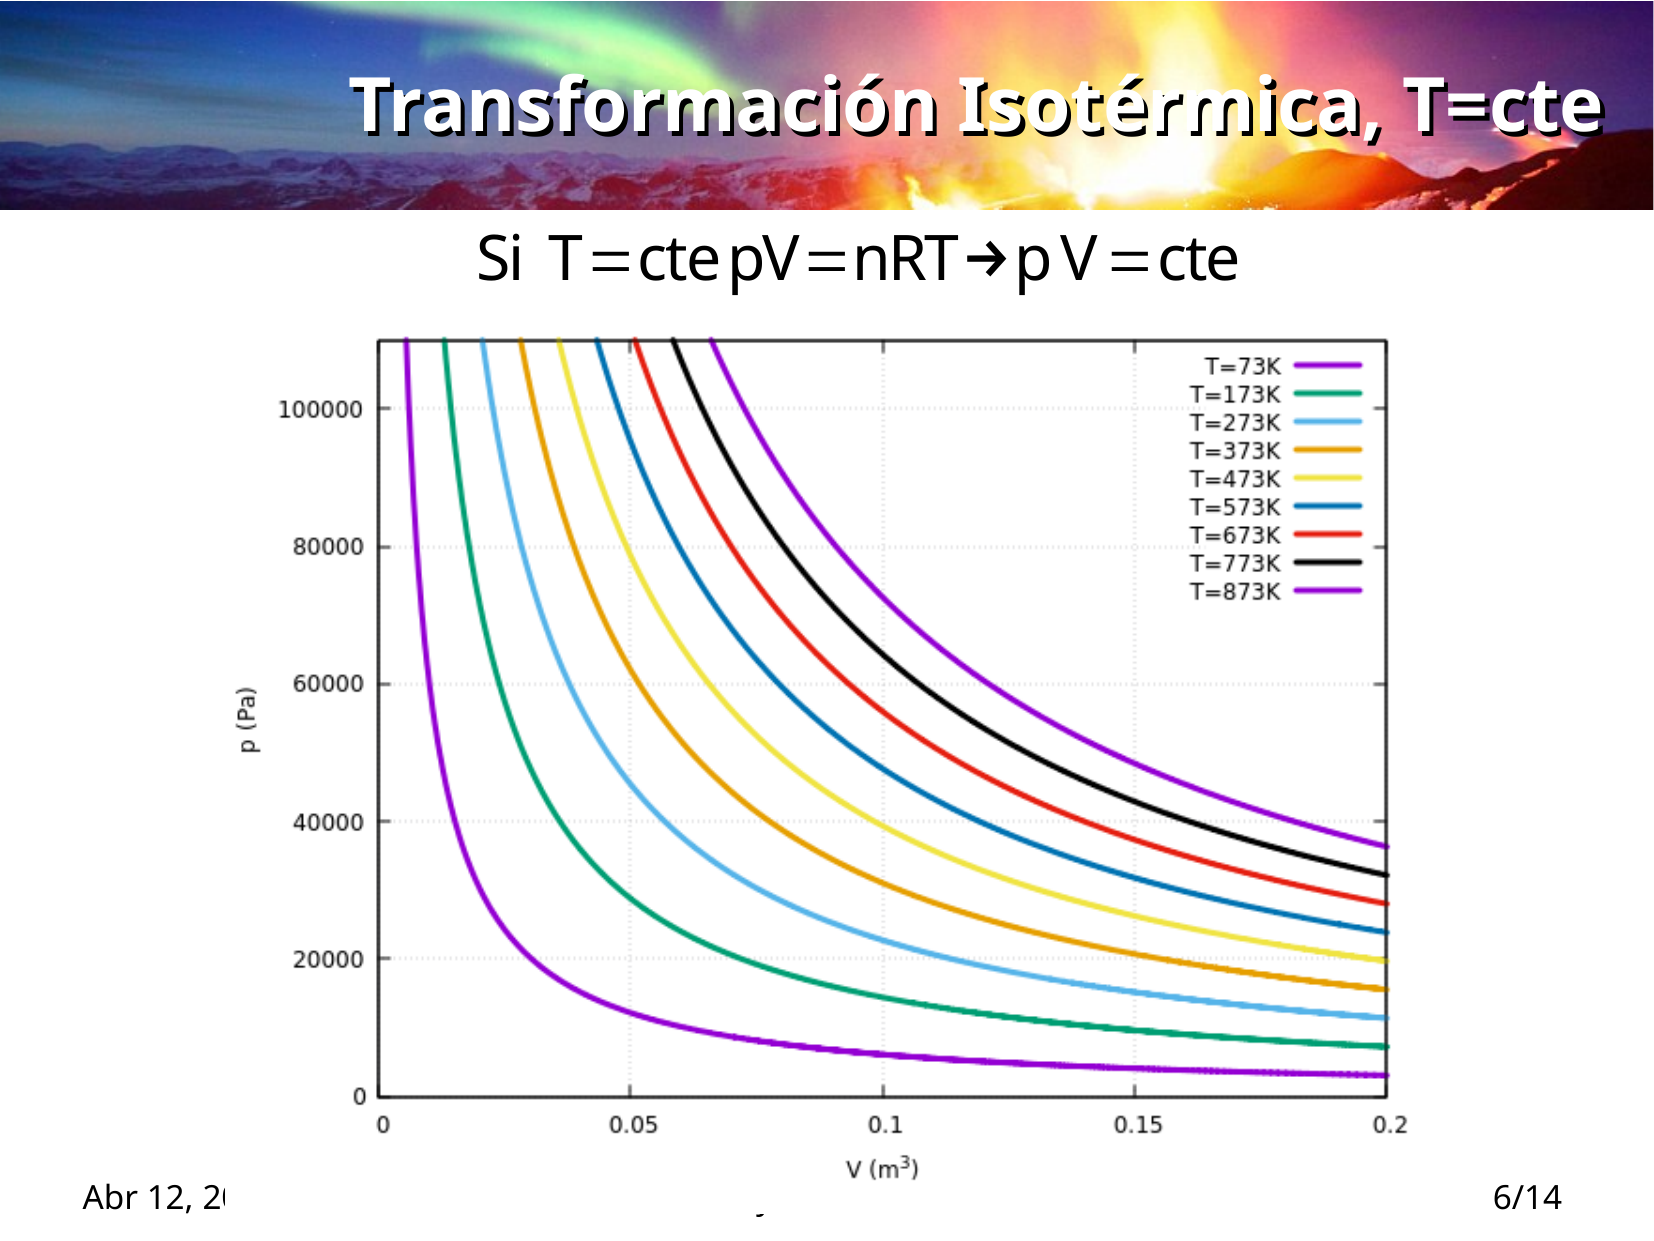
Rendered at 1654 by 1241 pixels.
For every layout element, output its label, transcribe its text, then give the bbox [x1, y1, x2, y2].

title Transformación Isotérmica, T=cte [45, 15, 1606, 191]
chart [469, 220, 1246, 297]
picture [0, 1, 1654, 210]
picture [225, 313, 1426, 1215]
